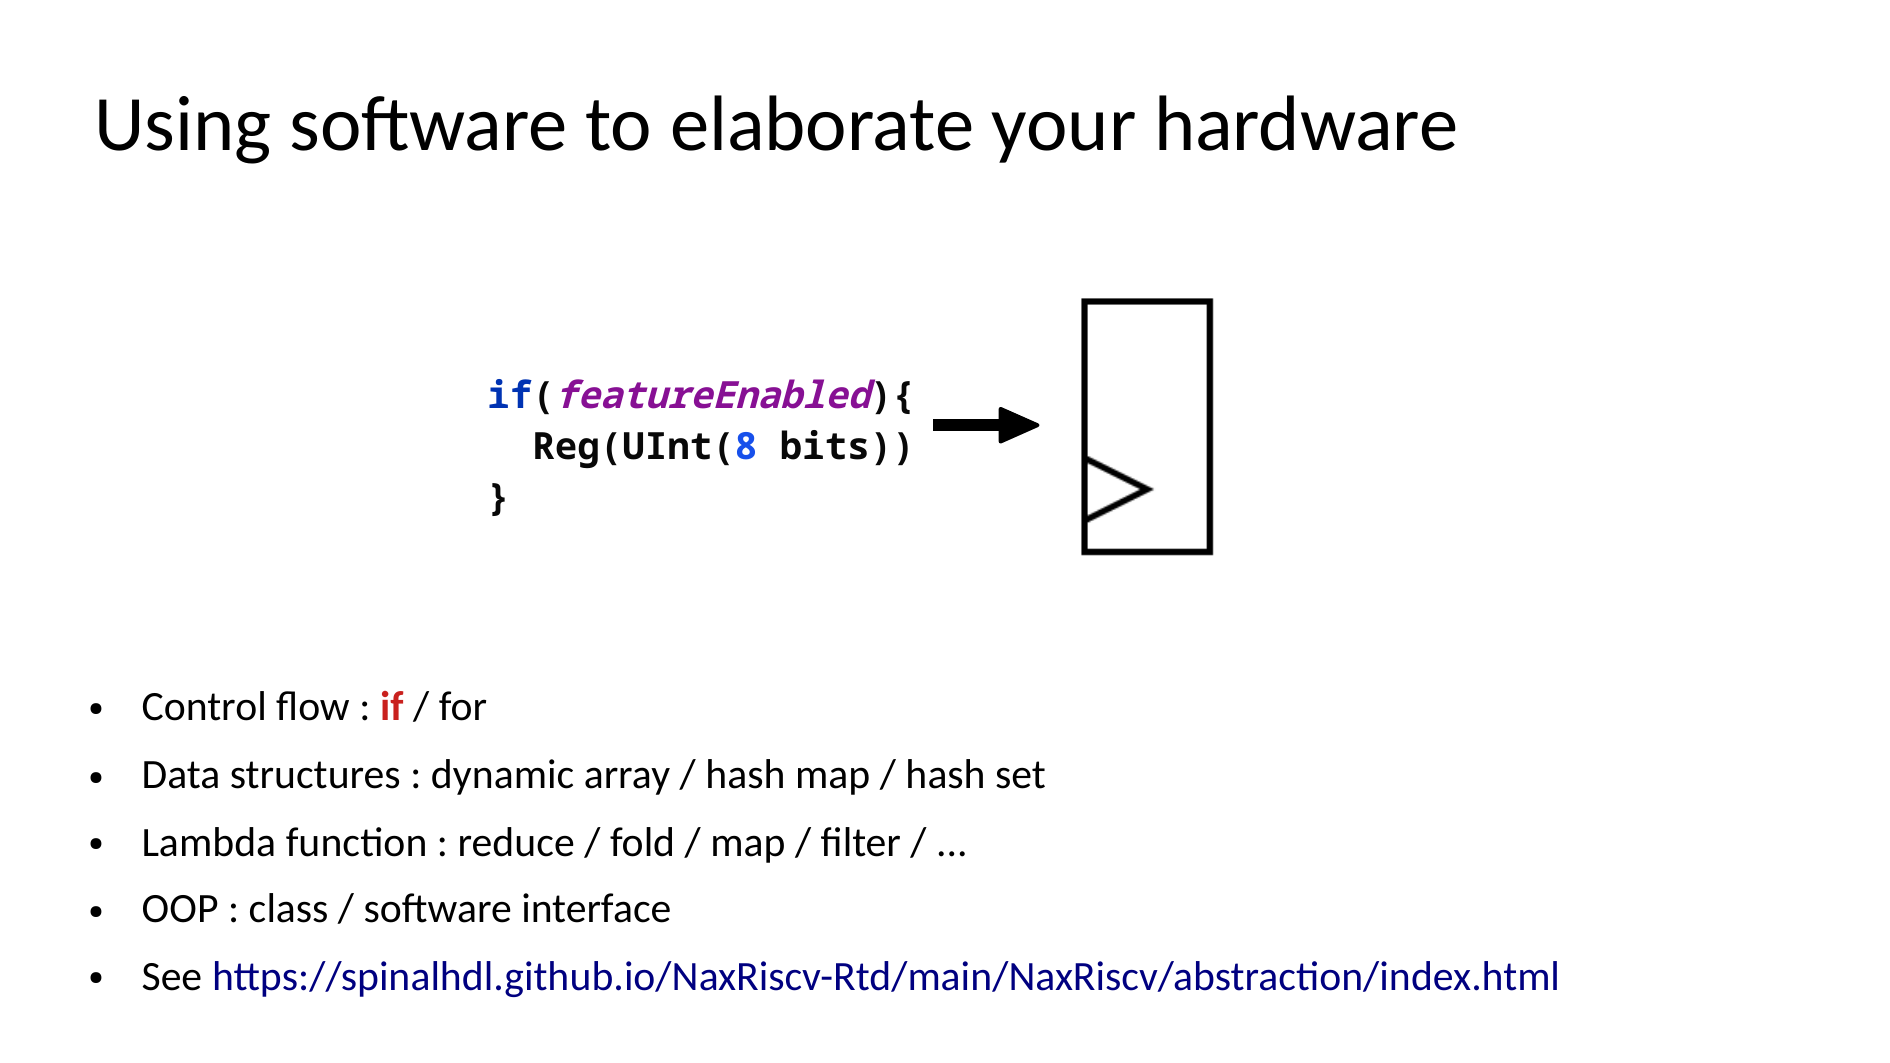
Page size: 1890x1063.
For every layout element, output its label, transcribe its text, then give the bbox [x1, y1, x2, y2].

text_box if(featureEnabled){ Reg(UInt(8 bits)) } [472, 361, 975, 520]
title Using software to elaborate your hardware [94, 42, 1796, 220]
list Control flow : if / for Data structures : dynamic array / hash map / hash set Lambda function : reduce / fold / map / filter / ... OOP : class / software interface See https://spinalhdl.github.io/NaxRiscv-Rtd/main/NaxRiscv/abstraction/index.html [70, 688, 1878, 1063]
picture [1019, 236, 1276, 618]
